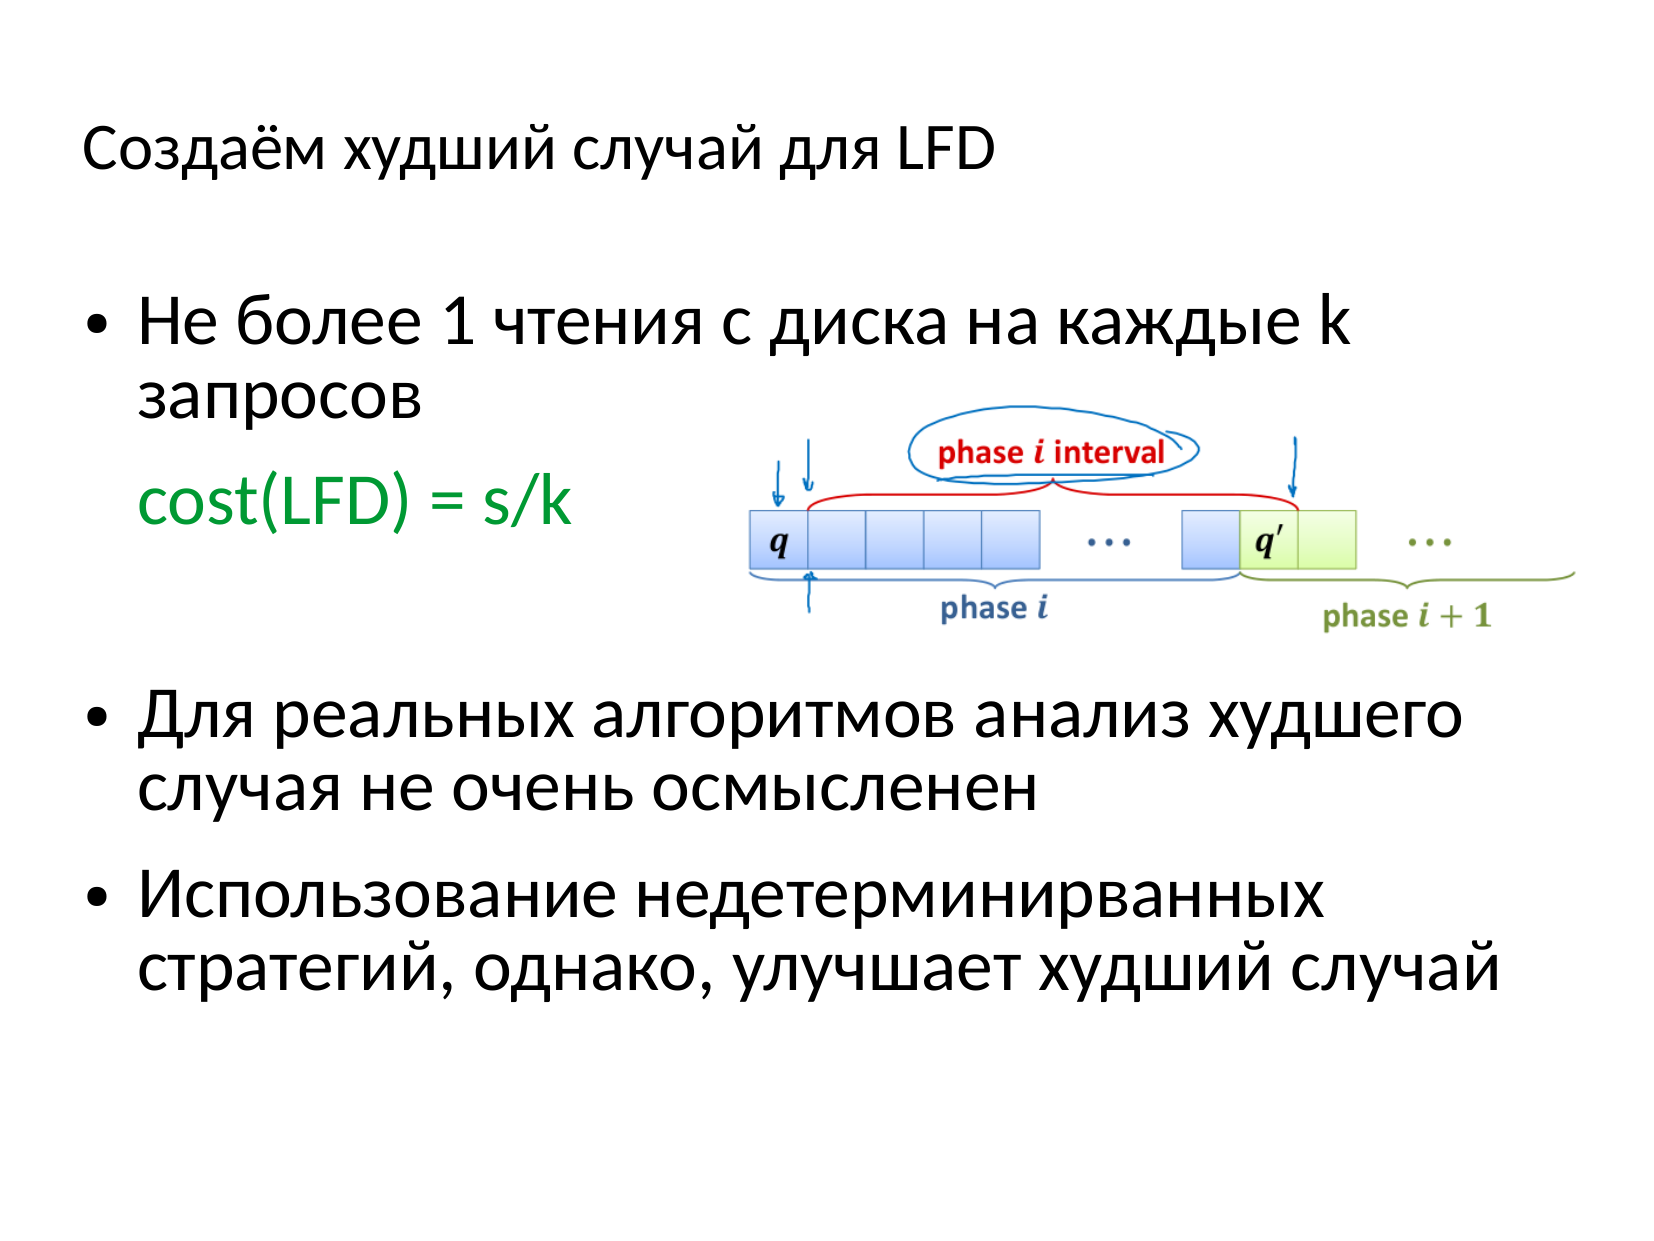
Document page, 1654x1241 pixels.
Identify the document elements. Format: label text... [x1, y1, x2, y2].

picture [744, 396, 1585, 656]
list Не более 1 чтения с диска на каждые k запросов cost(LFD) = s/k Для реальных алгоритмов анализ худшего случая не очень осмысленен Использование недетерминирванных стратегий, однако, улучшает худший случай [66, 289, 1555, 1108]
title Создаём худший случай для LFD [82, 49, 1571, 257]
